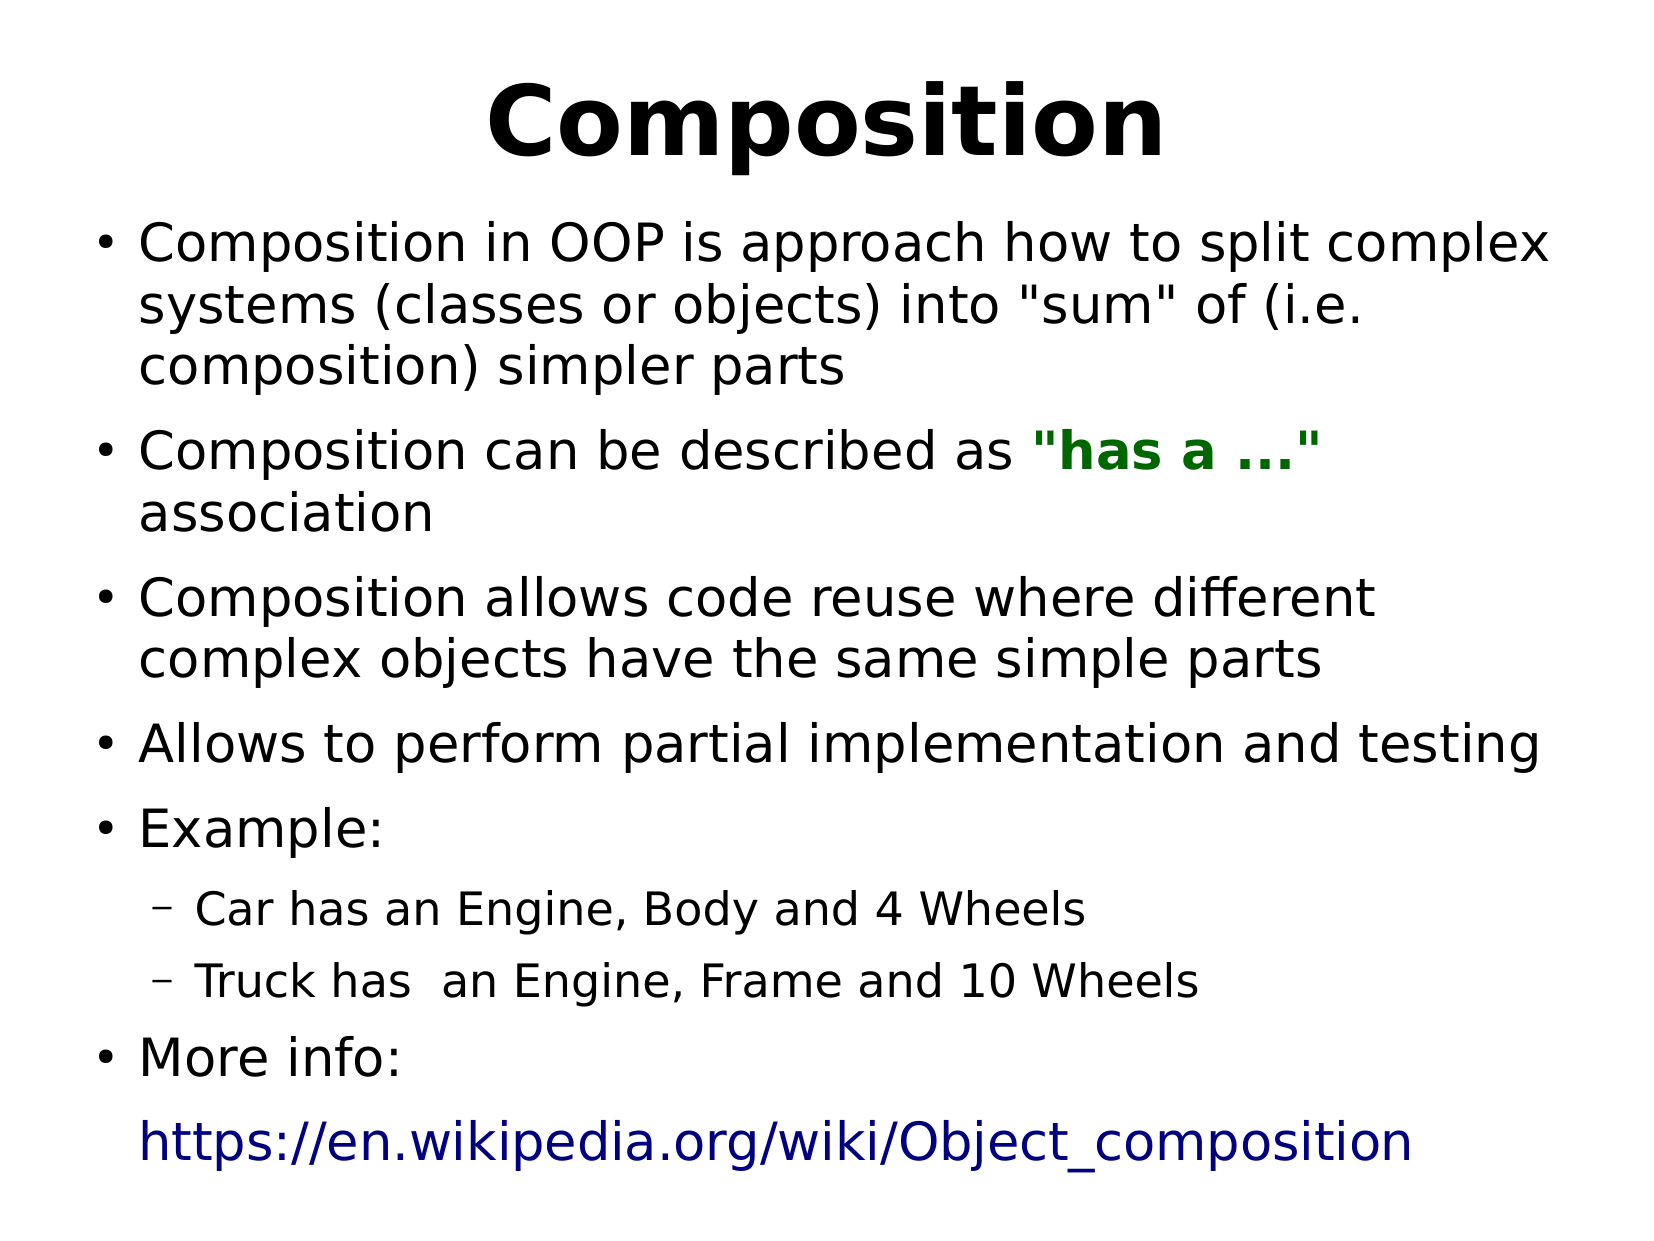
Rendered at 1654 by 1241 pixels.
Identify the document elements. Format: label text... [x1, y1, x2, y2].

list Composition in OOP is approach how to split complex systems (classes or objects) into "sum" of (i.e. composition) simpler parts Composition can be described as "has a ..." association Composition allows code reuse where different complex objects have the same simple parts Allows to perform partial implementation and testing Example: Car has an Engine, Body and 4 Wheels Truck has an Engine, Frame and 10 Wheels More info: https://en.wikipedia.org/wiki/Object_composition [82, 212, 1607, 1182]
title Composition [82, 49, 1571, 196]
